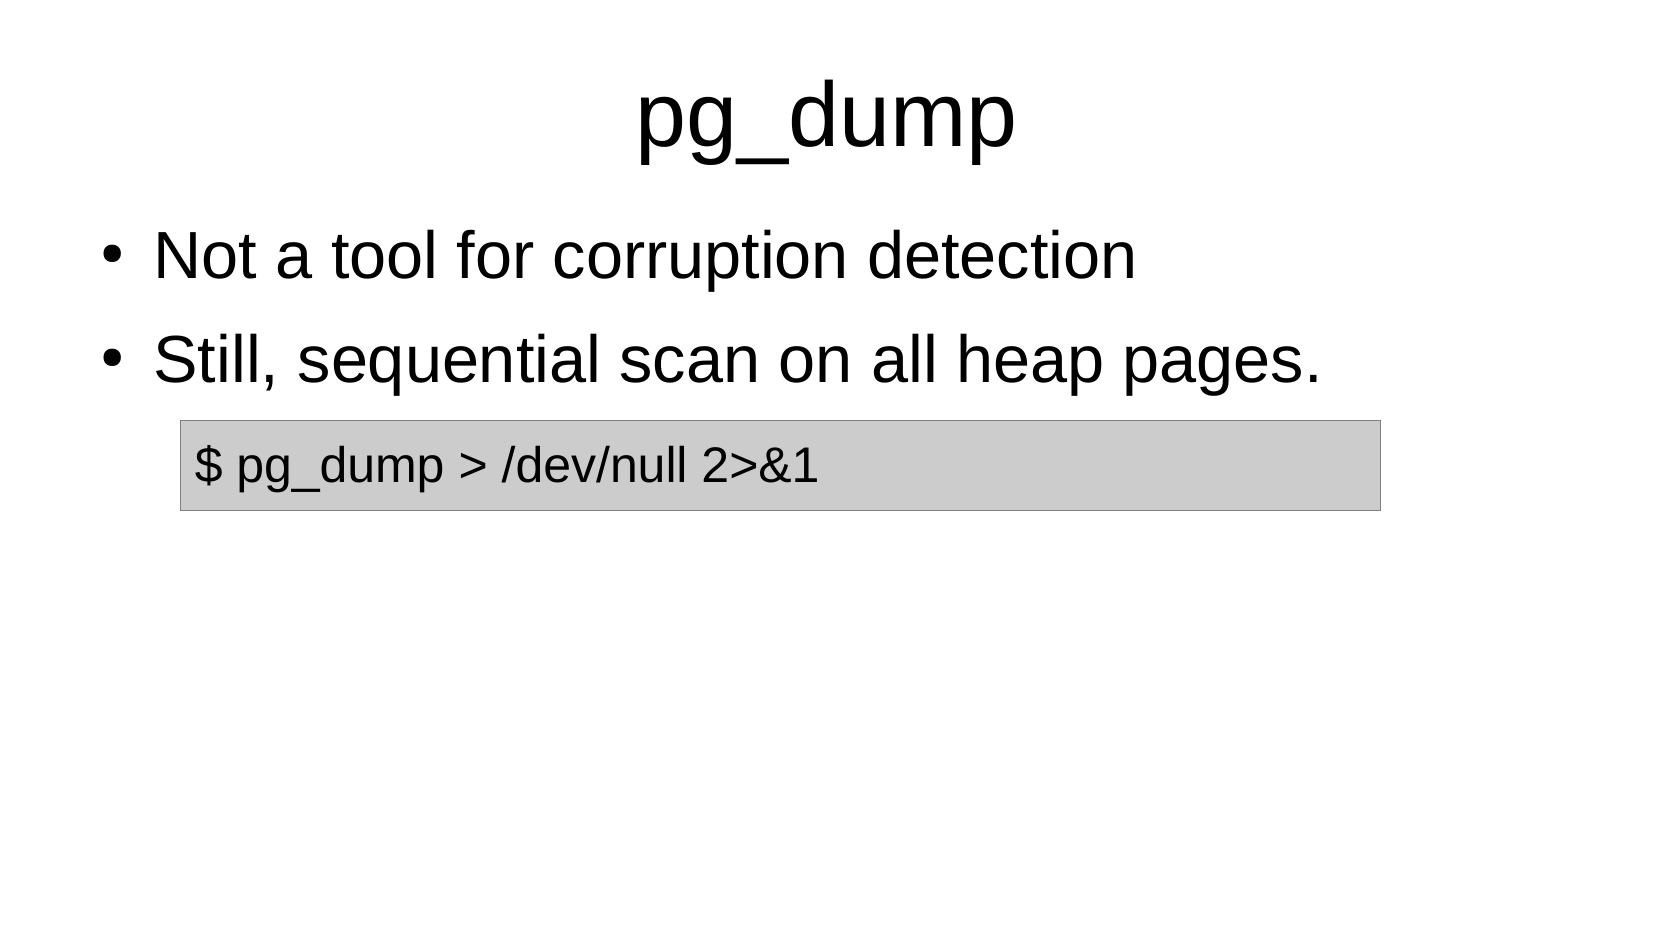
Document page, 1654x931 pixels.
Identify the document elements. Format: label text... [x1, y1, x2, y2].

list Not a tool for corruption detection Still, sequential scan on all heap pages. [82, 217, 1571, 758]
title pg_dump [82, 37, 1571, 193]
text_box $ pg_dump > /dev/null 2>&1 [180, 420, 1381, 511]
